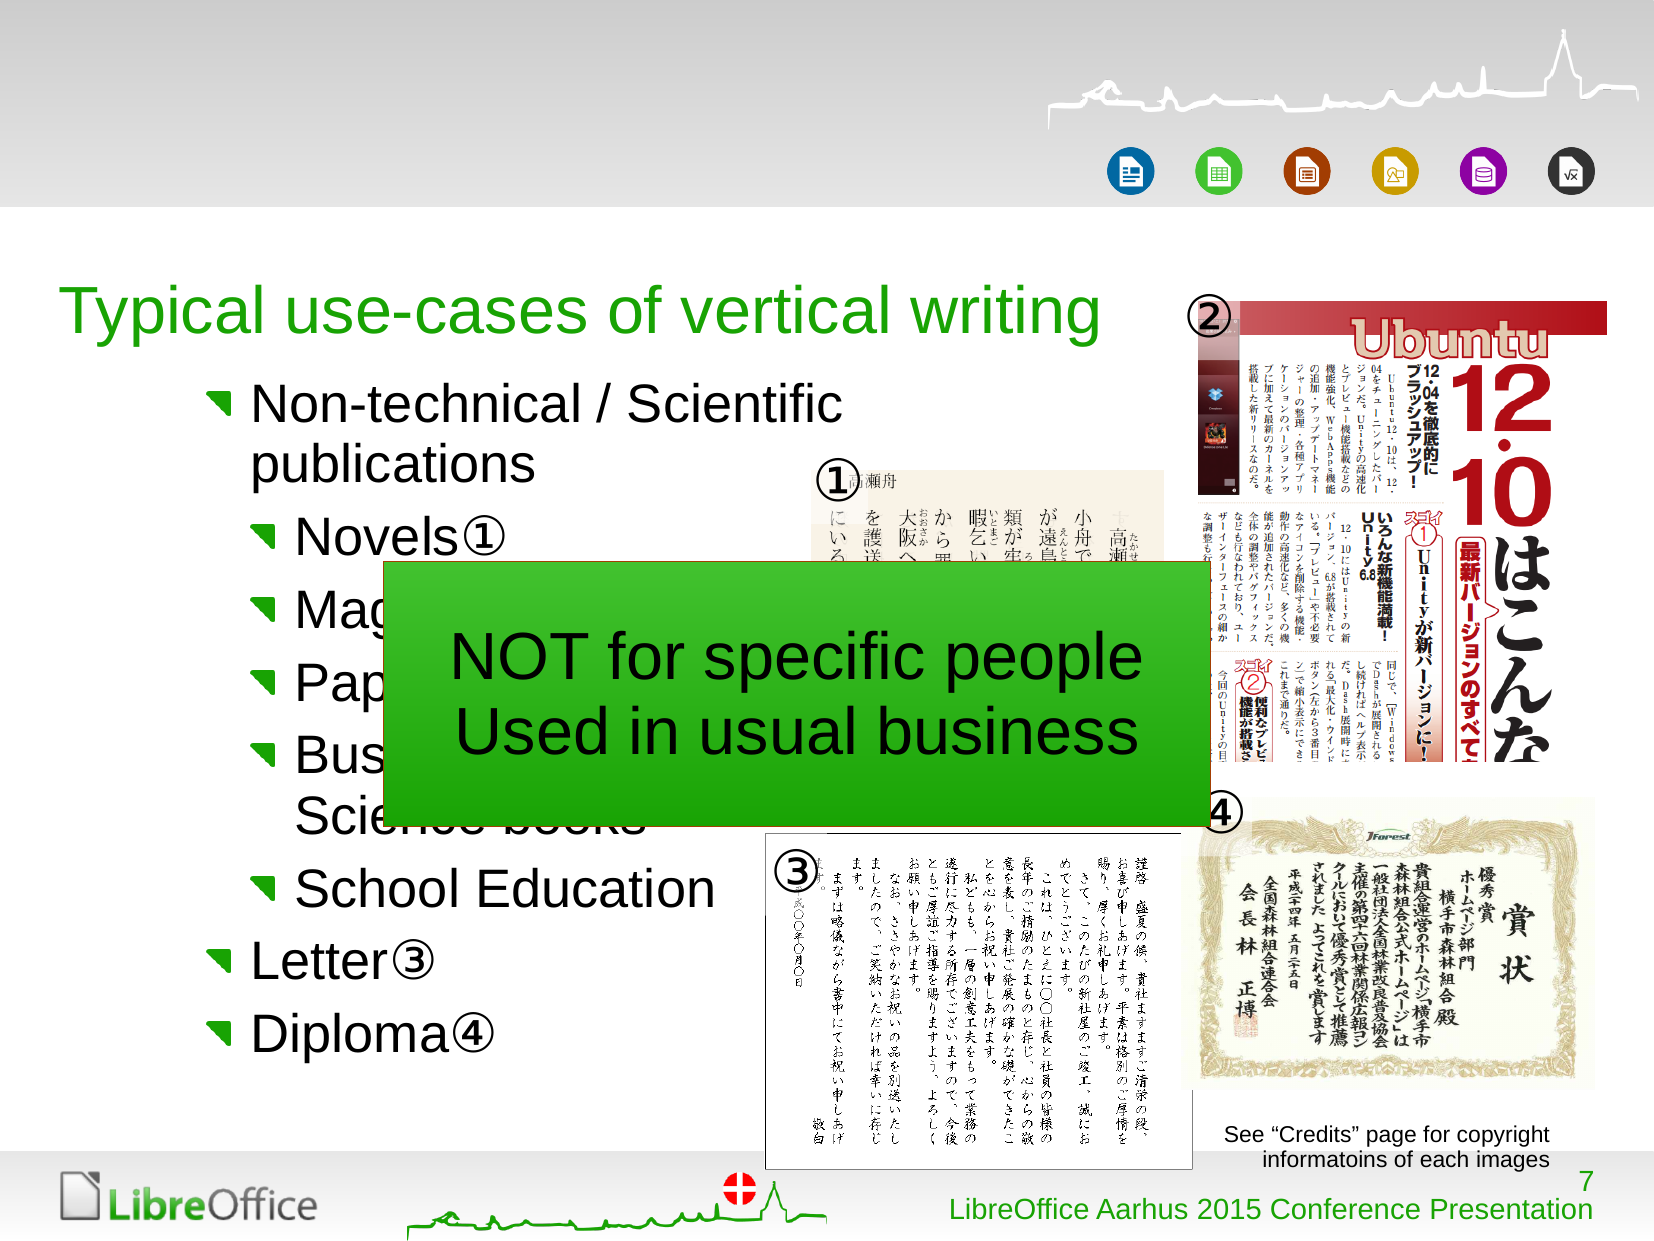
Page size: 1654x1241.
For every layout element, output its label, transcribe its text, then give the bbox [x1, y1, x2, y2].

title Typical use-cases of vertical writing [59, 236, 1595, 384]
picture [811, 470, 1164, 561]
list Non-technical / Scientific publications Novels① Magazine② Papers Business/Popular Science books School Education Letter③ Diploma④ [206, 373, 916, 1125]
text_box ② [1169, 277, 1241, 361]
picture [1107, 147, 1595, 195]
text_box ③ [755, 832, 827, 916]
picture [764, 797, 1595, 1170]
picture [1048, 29, 1639, 130]
text_box ① [797, 441, 869, 524]
text_box See “Credits” page for copyright informatoins of each images [1122, 1114, 1565, 1182]
text_box ④ [1181, 773, 1252, 857]
picture [41, 1152, 337, 1240]
text_box NOT for specific people Used in usual business [383, 561, 1211, 827]
picture [1198, 301, 1607, 762]
picture [407, 1172, 827, 1241]
